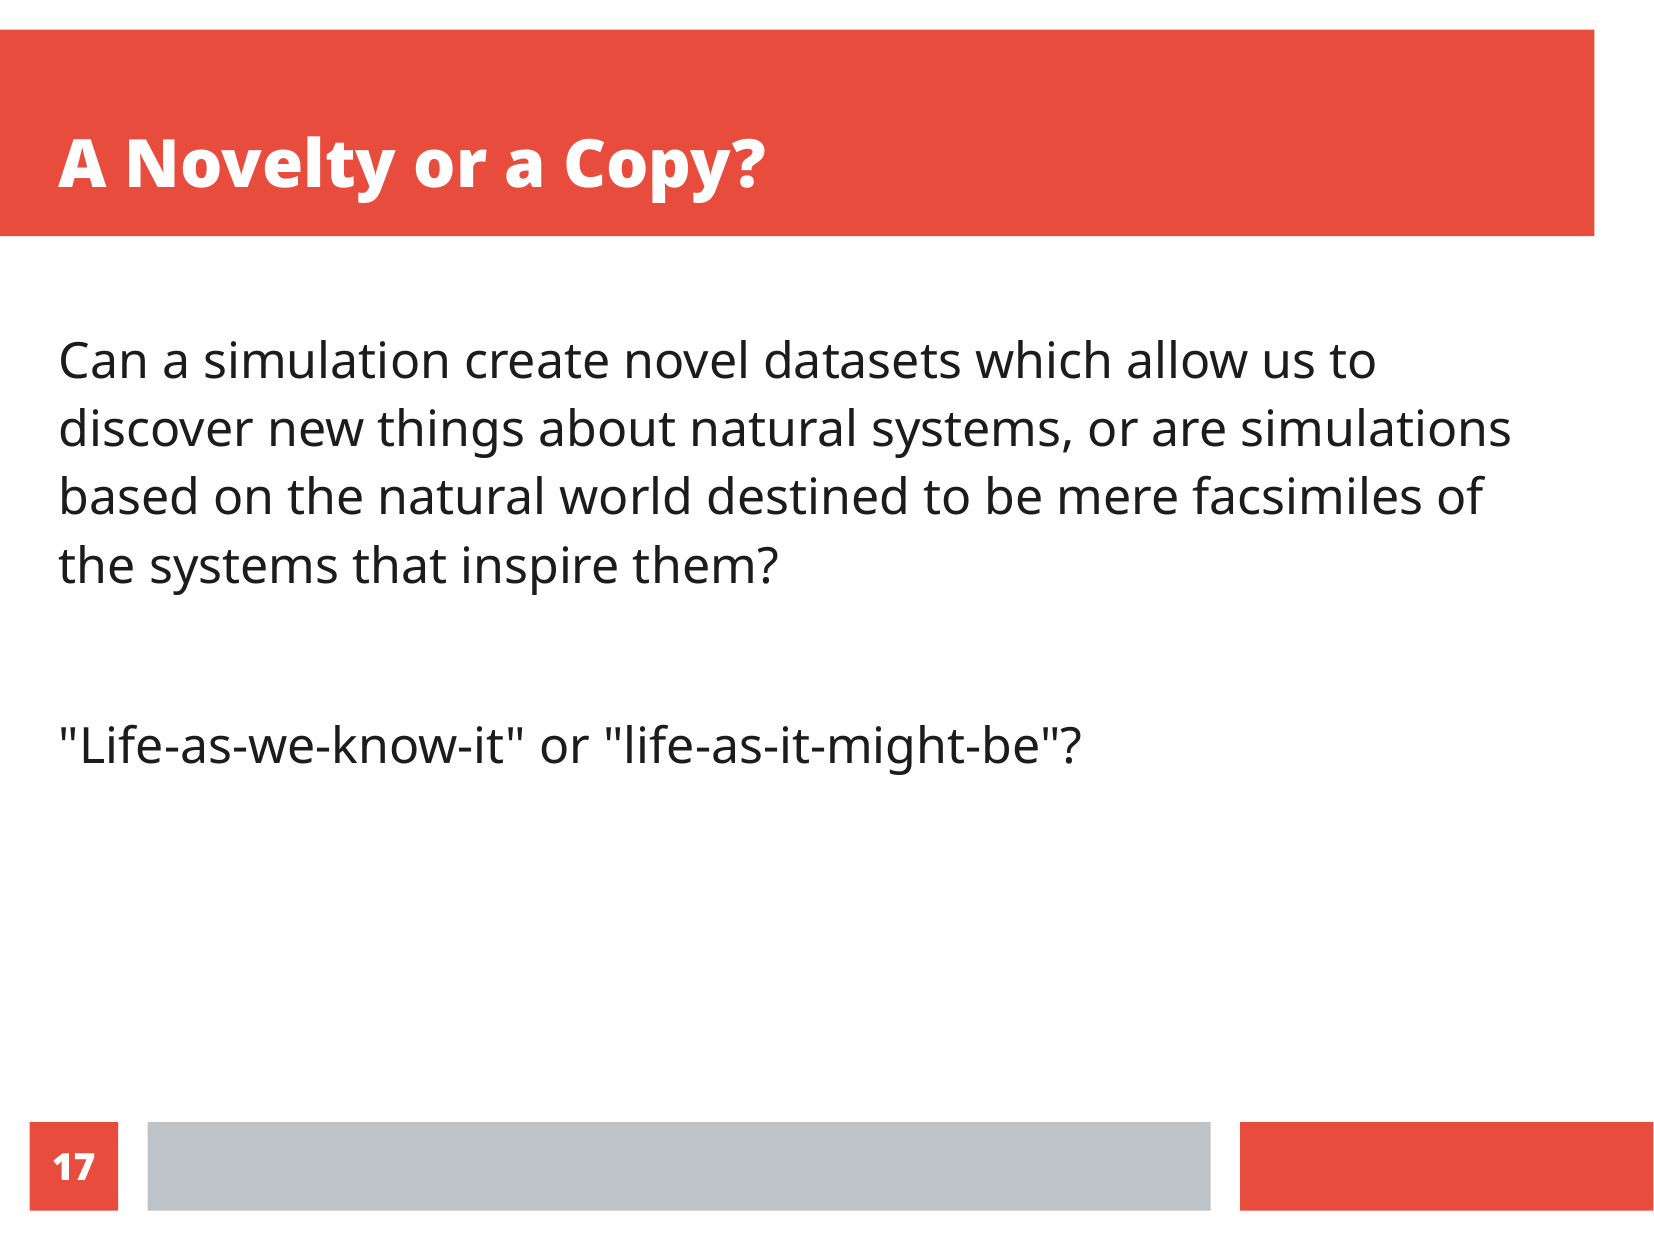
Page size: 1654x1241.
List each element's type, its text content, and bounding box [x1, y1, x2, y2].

title A Novelty or a Copy? [59, 59, 1595, 207]
list Can a simulation create novel datasets which allow us to discover new things about natural systems, or are simulations based on the natural world destined to be mere facsimiles of the systems that inspire them? "Life-as-we-know-it" or "life-as-it-might-be"? [59, 324, 1565, 1093]
